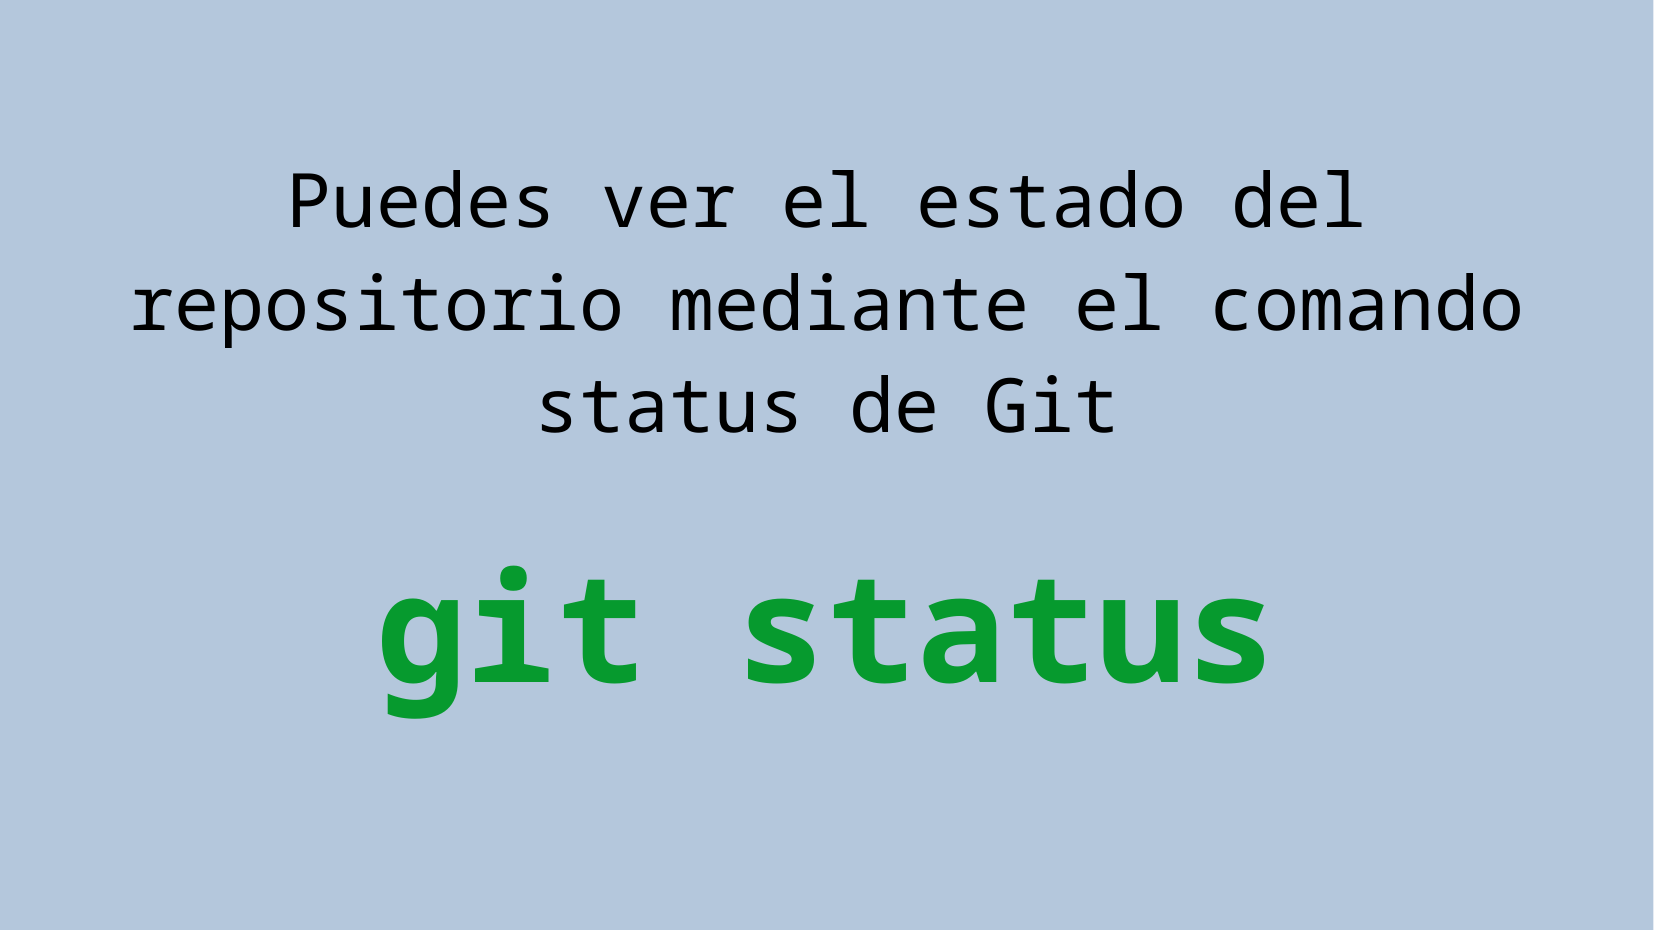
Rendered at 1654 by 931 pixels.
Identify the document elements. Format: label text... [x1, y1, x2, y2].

subtitle Puedes ver el estado del repositorio mediante el comando status de Git git status [82, 76, 1571, 797]
